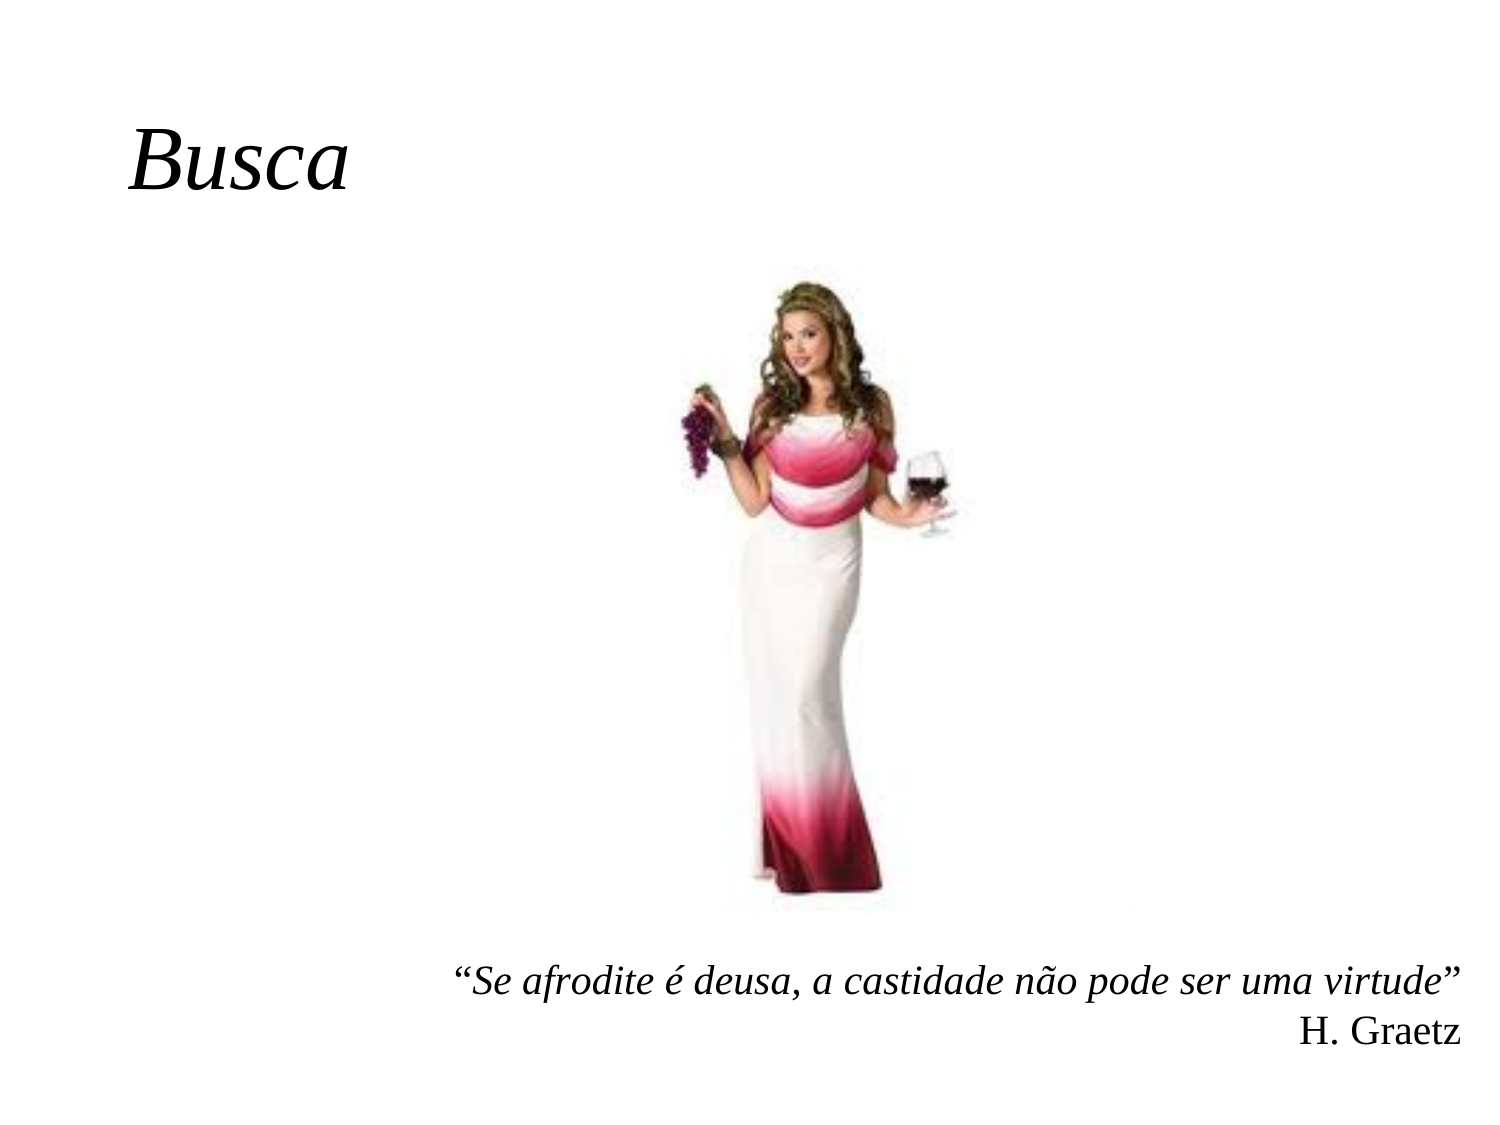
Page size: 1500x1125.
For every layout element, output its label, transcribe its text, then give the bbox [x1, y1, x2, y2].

picture [501, 265, 1138, 914]
text_box “Se afrodite é deusa, a castidade não pode ser uma virtude” H. Graetz [412, 944, 1477, 1061]
text_box Busca [112, 58, 1388, 247]
